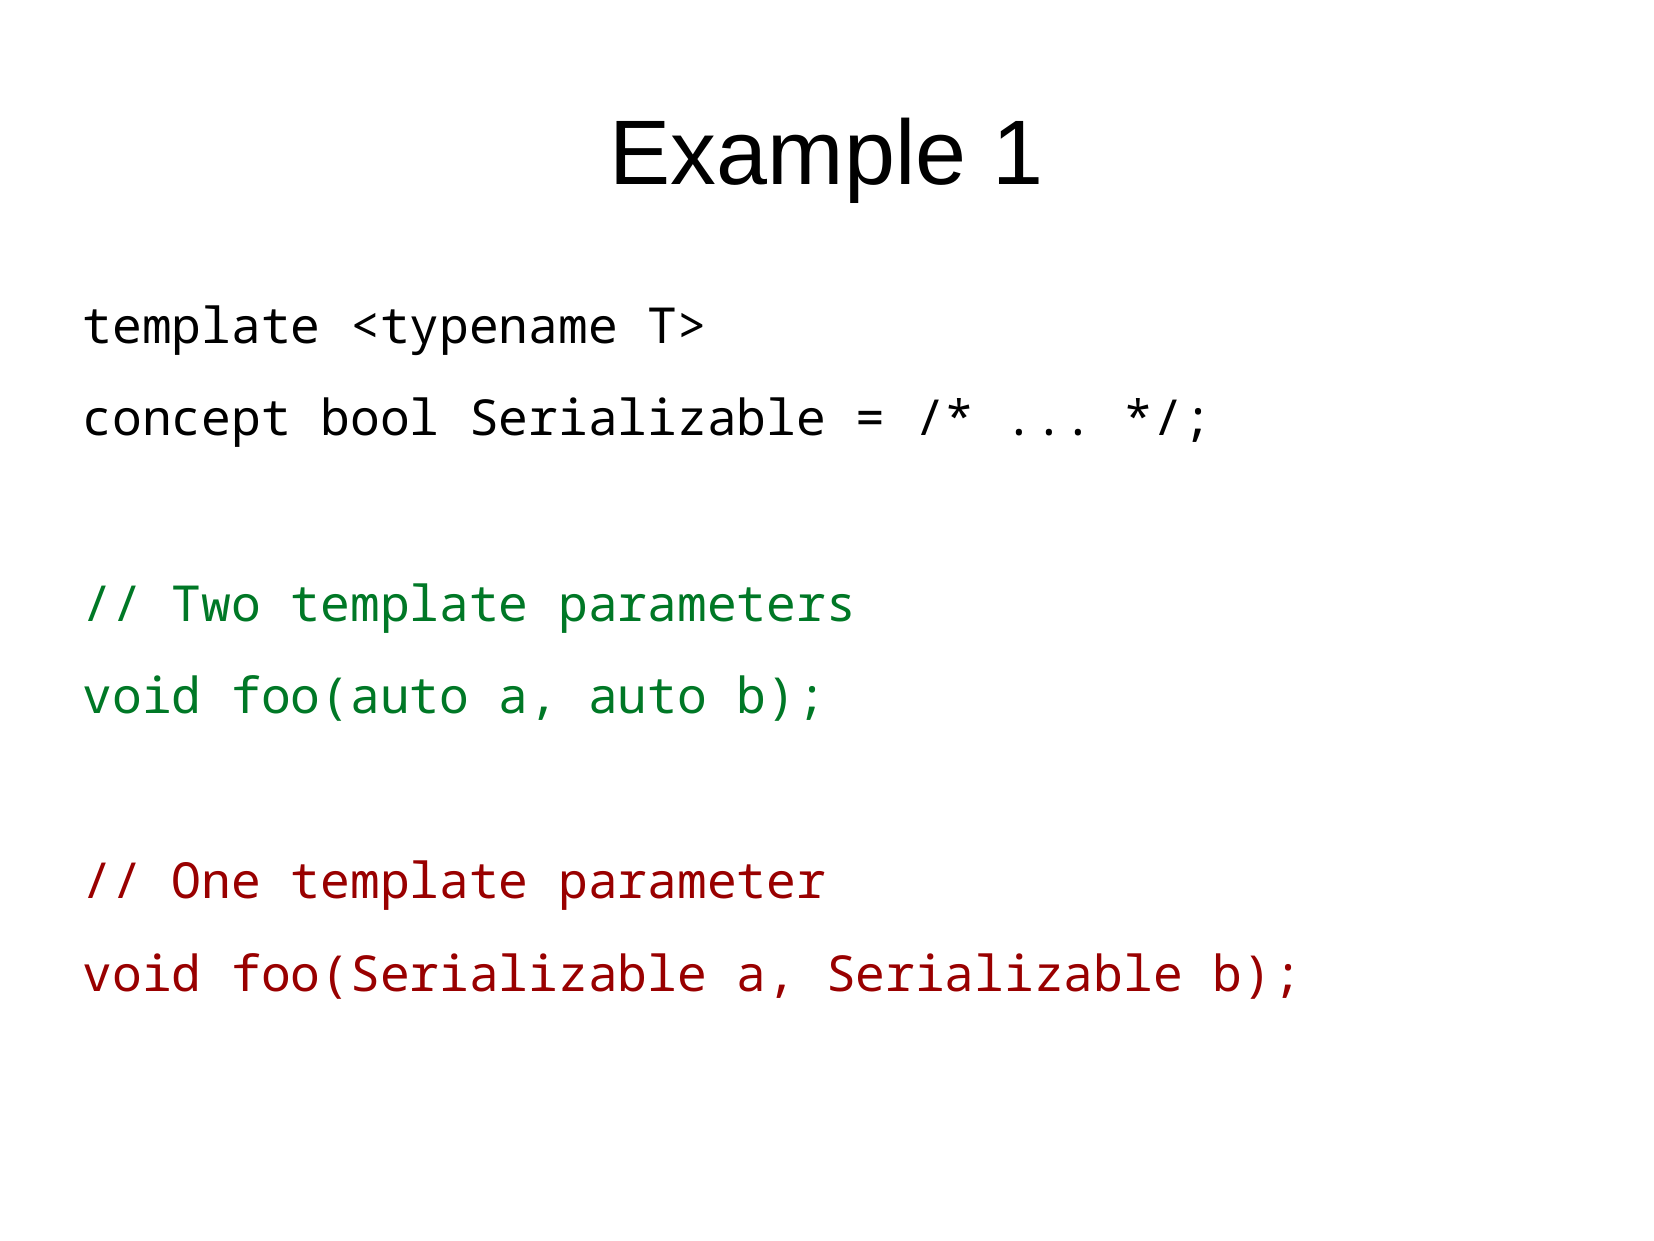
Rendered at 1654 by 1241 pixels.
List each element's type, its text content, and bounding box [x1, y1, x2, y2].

title Example 1 [82, 49, 1571, 257]
list template <typename T> concept bool Serializable = /* ... */; // Two template parameters void foo(auto a, auto b); // One template parameter void foo(Serializable a, Serializable b); [82, 290, 1571, 1010]
